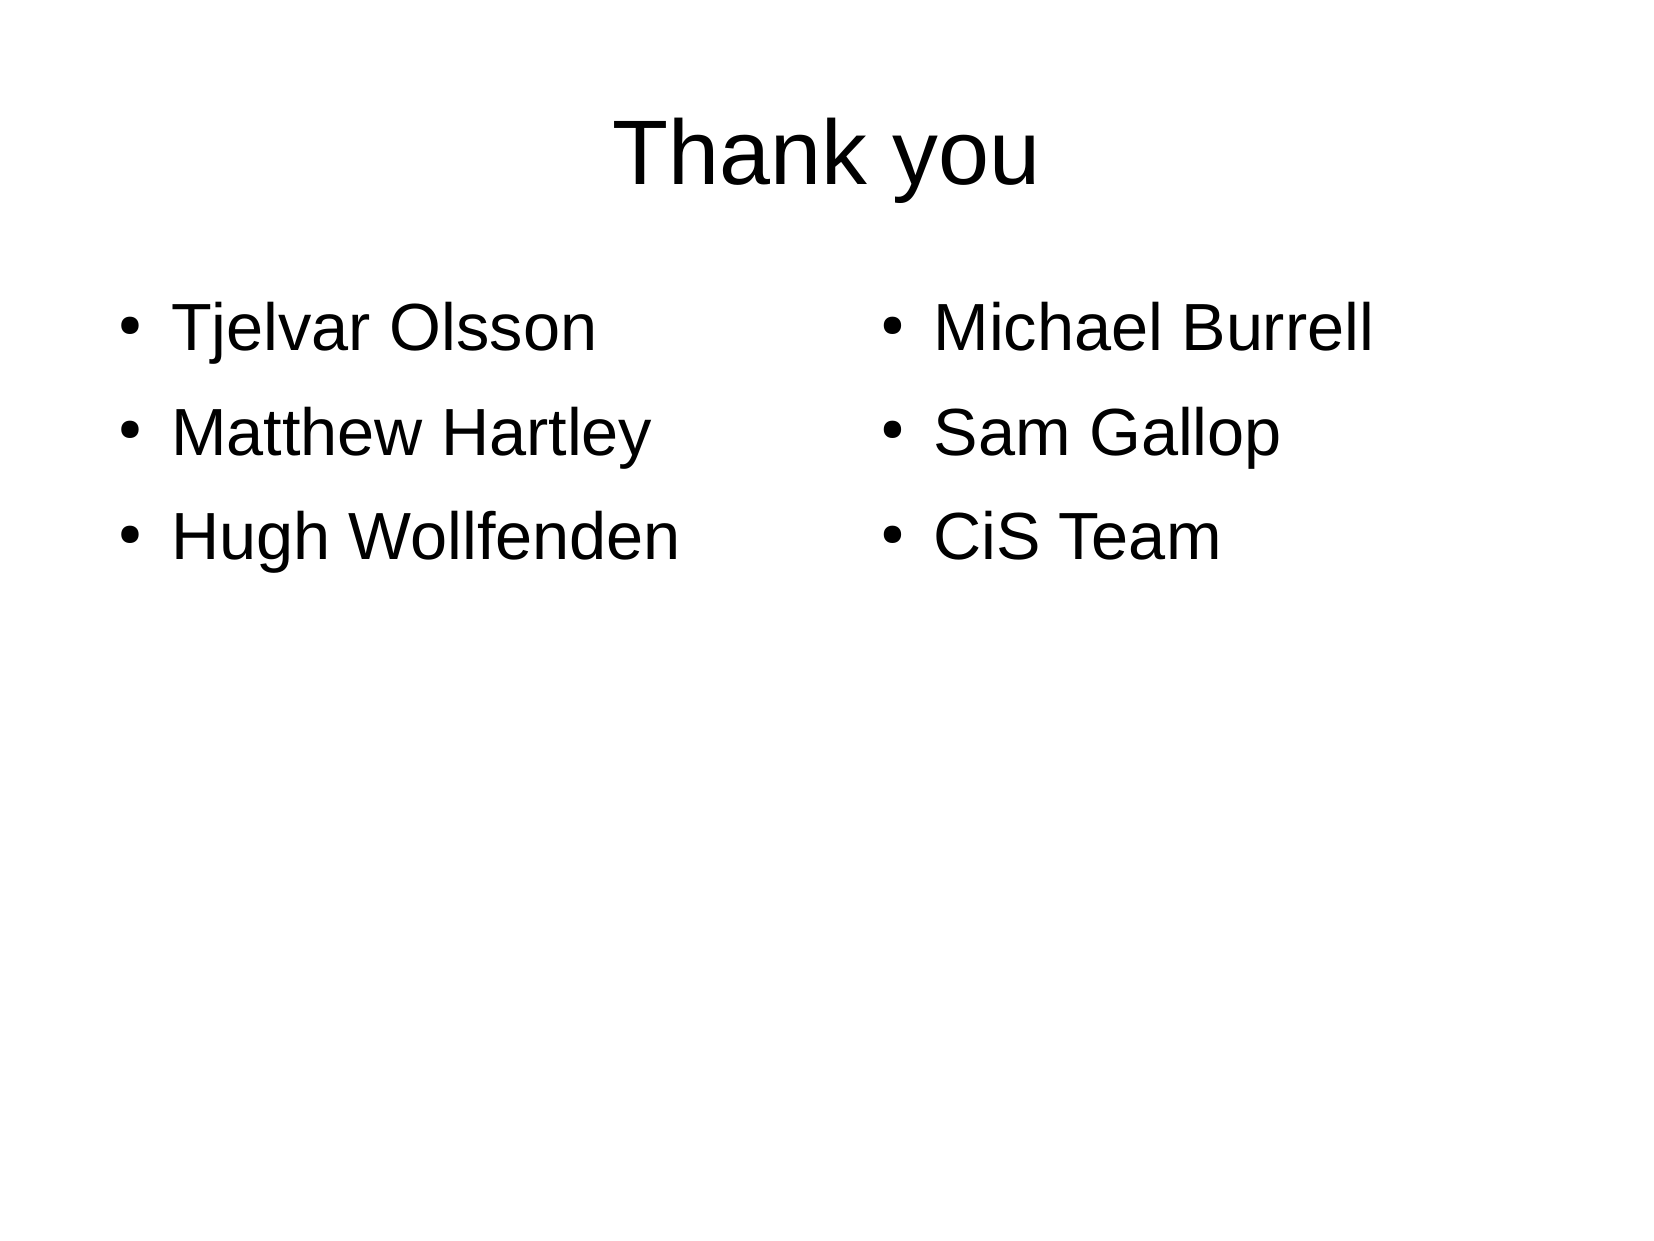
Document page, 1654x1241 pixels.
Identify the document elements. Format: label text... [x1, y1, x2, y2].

list Tjelvar Olsson Matthew Hartley Hugh Wollfenden [82, 290, 809, 1010]
title Thank you [82, 49, 1571, 257]
list Michael Burrell Sam Gallop CiS Team [845, 290, 1572, 1010]
